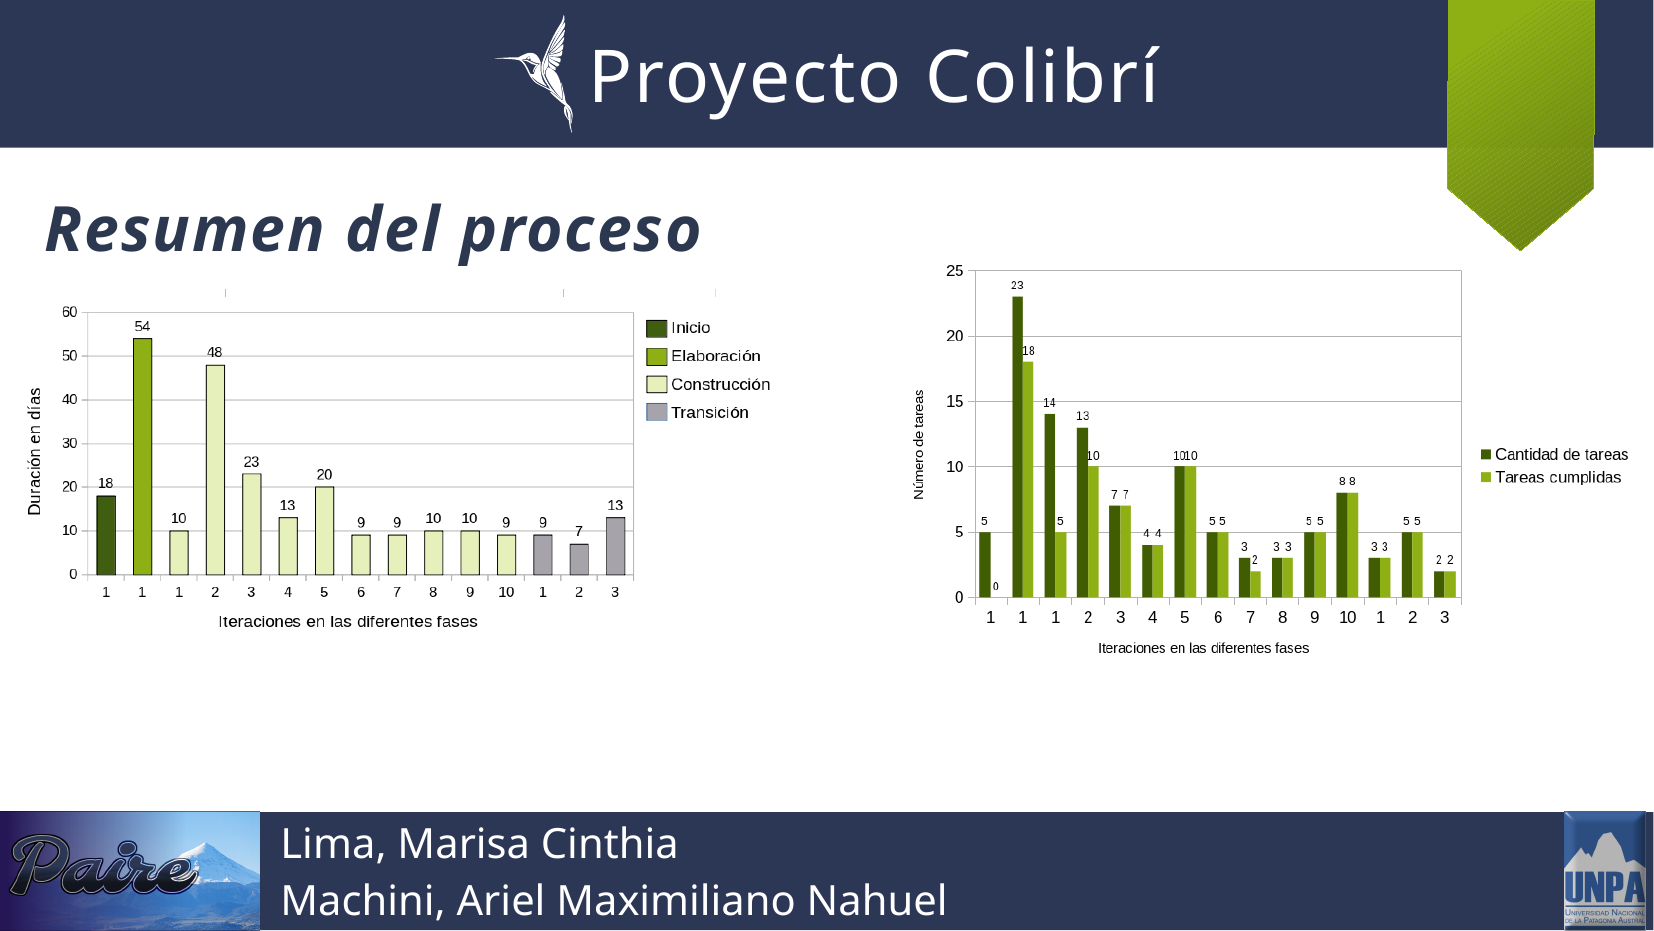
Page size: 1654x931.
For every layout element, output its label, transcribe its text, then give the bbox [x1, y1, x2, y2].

picture [0, 811, 260, 931]
picture [885, 252, 1643, 678]
picture [3, 289, 776, 642]
text_box Resumen del proceso [29, 177, 1625, 272]
text_box [0, 0, 1654, 177]
picture [494, 14, 573, 133]
text_box [1001, 812, 1564, 931]
text_box Proyecto Colibrí [556, 20, 1192, 127]
text_box Lima, Marisa Cinthia Machini, Ariel Maximiliano Nahuel [265, 812, 1001, 931]
text_box [260, 812, 265, 931]
picture [1564, 811, 1646, 931]
text_box [1646, 812, 1654, 931]
